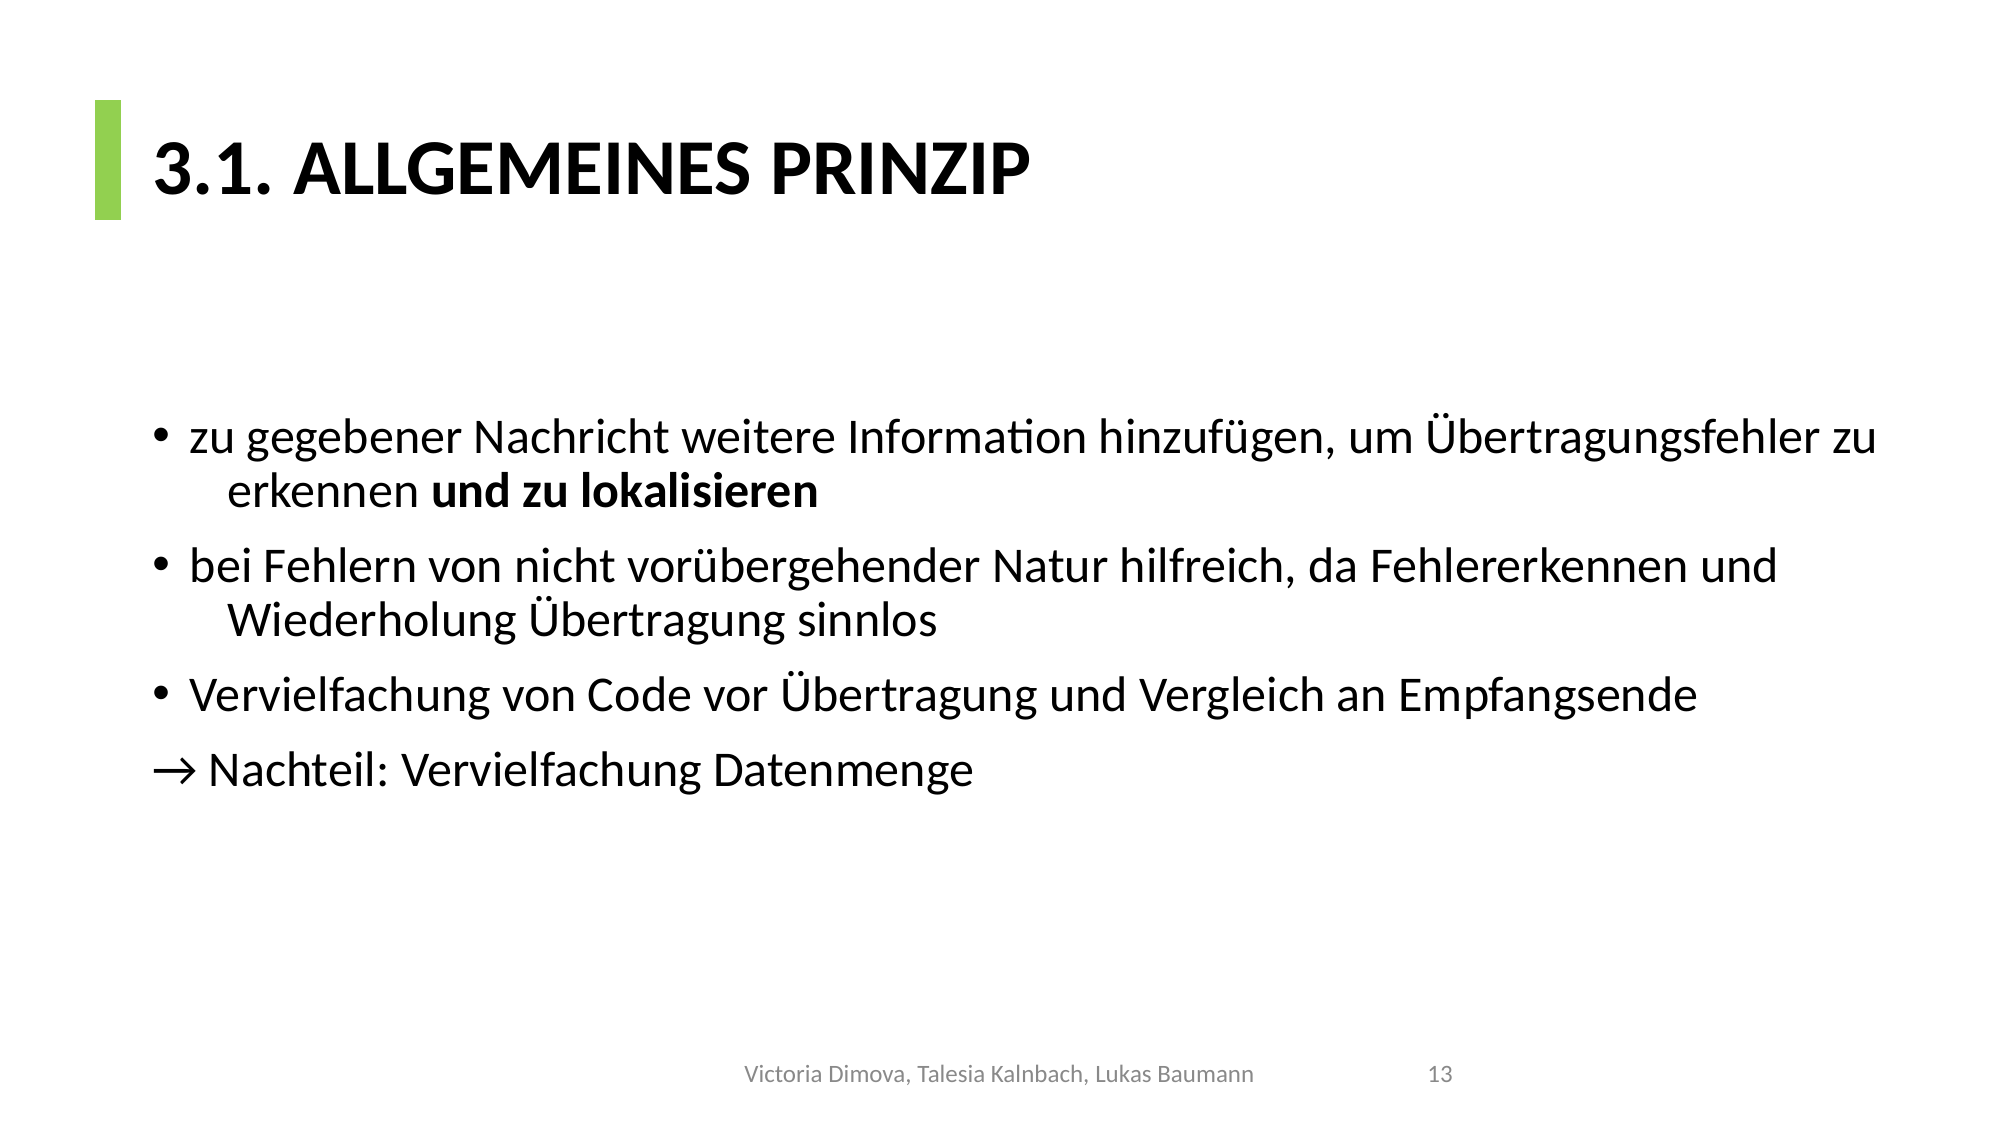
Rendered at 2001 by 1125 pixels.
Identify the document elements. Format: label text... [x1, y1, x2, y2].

text_box [96, 101, 120, 219]
list zu gegebener Nachricht weitere Information hinzufügen, um Übertragungsfehler zu erkennen und zu lokalisieren bei Fehlern von nicht vorübergehender Natur hilfreich, da Fehlererkennen und Wiederholung Übertragung sinnlos Vervielfachung von Code vor Übertragung und Vergleich an Empfangsende → Nachteil: Vervielfachung Datenmenge [137, 402, 1936, 844]
text_box 13 [1412, 1042, 1863, 1103]
text_box Victoria Dimova, Talesia Kalnbach, Lukas Baumann [662, 1042, 1338, 1103]
title 3.1. ALLGEMEINES PRINZIP [137, 59, 1863, 278]
